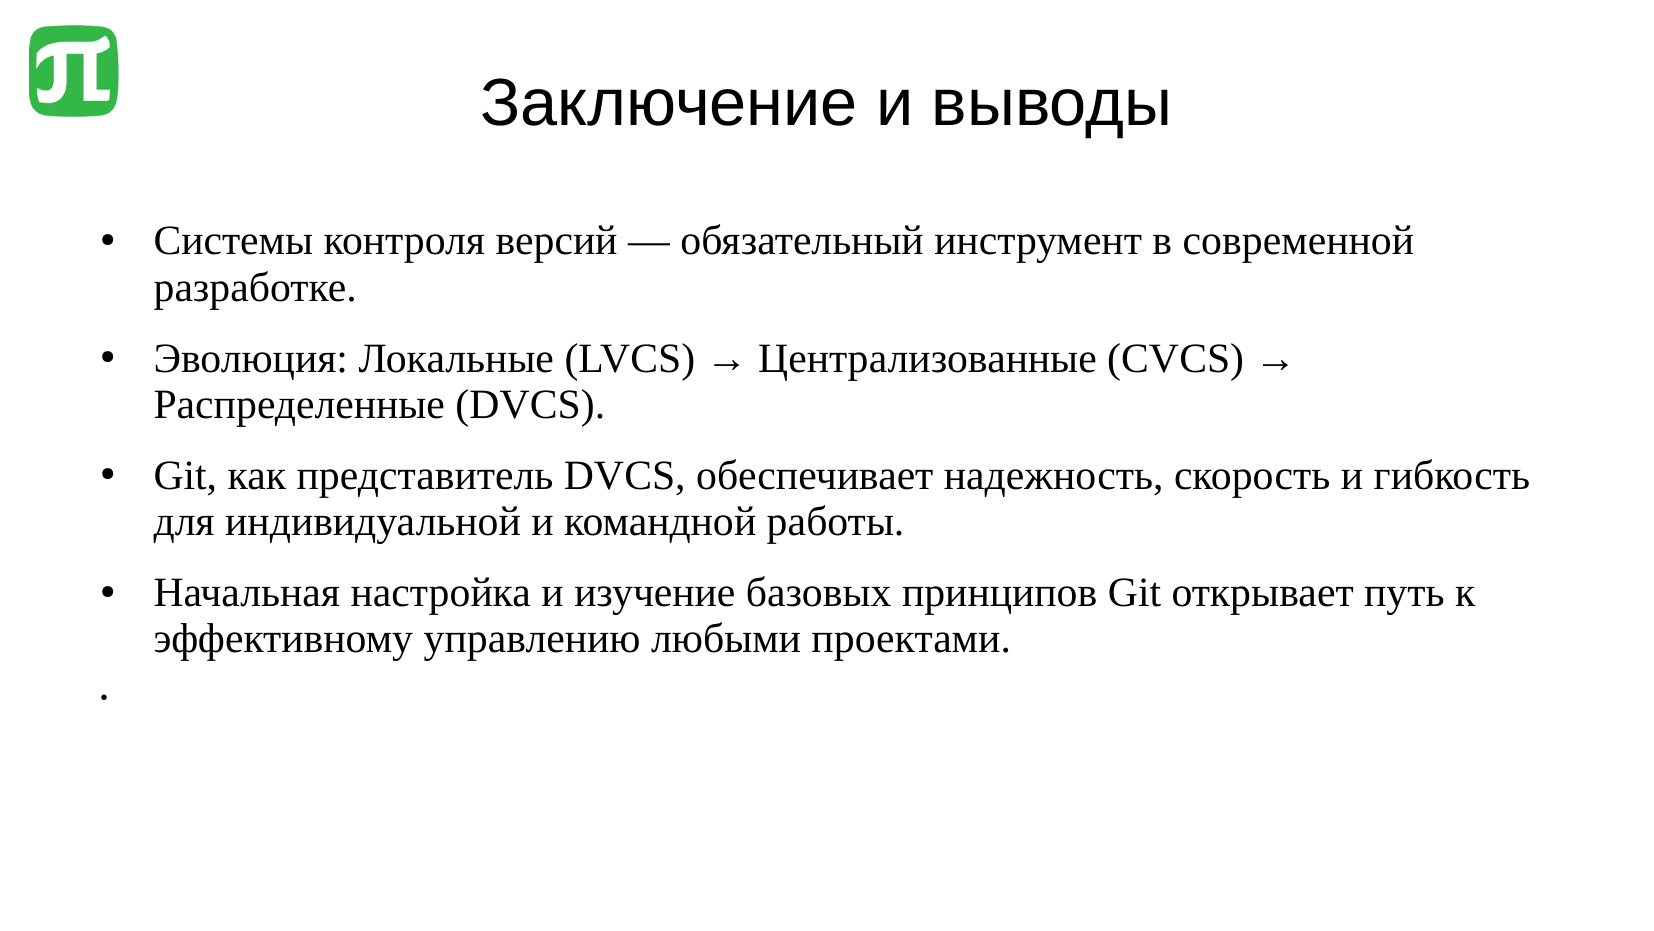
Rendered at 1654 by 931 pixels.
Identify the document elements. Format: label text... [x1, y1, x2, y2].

title Заключение и выводы [82, 37, 1571, 193]
picture [29, 25, 120, 119]
list Системы контроля версий — обязательный инструмент в современной разработке. Эволюция: Локальные (LVCS) → Централизованные (CVCS) → Распределенные (DVCS). Git, как представитель DVCS, обеспечивает надежность, скорость и гибкость для индивидуальной и командной работы. Начальная настройка и изучение базовых принципов Git открывает путь к эффективному управлению любыми проектами. [82, 217, 1571, 758]
